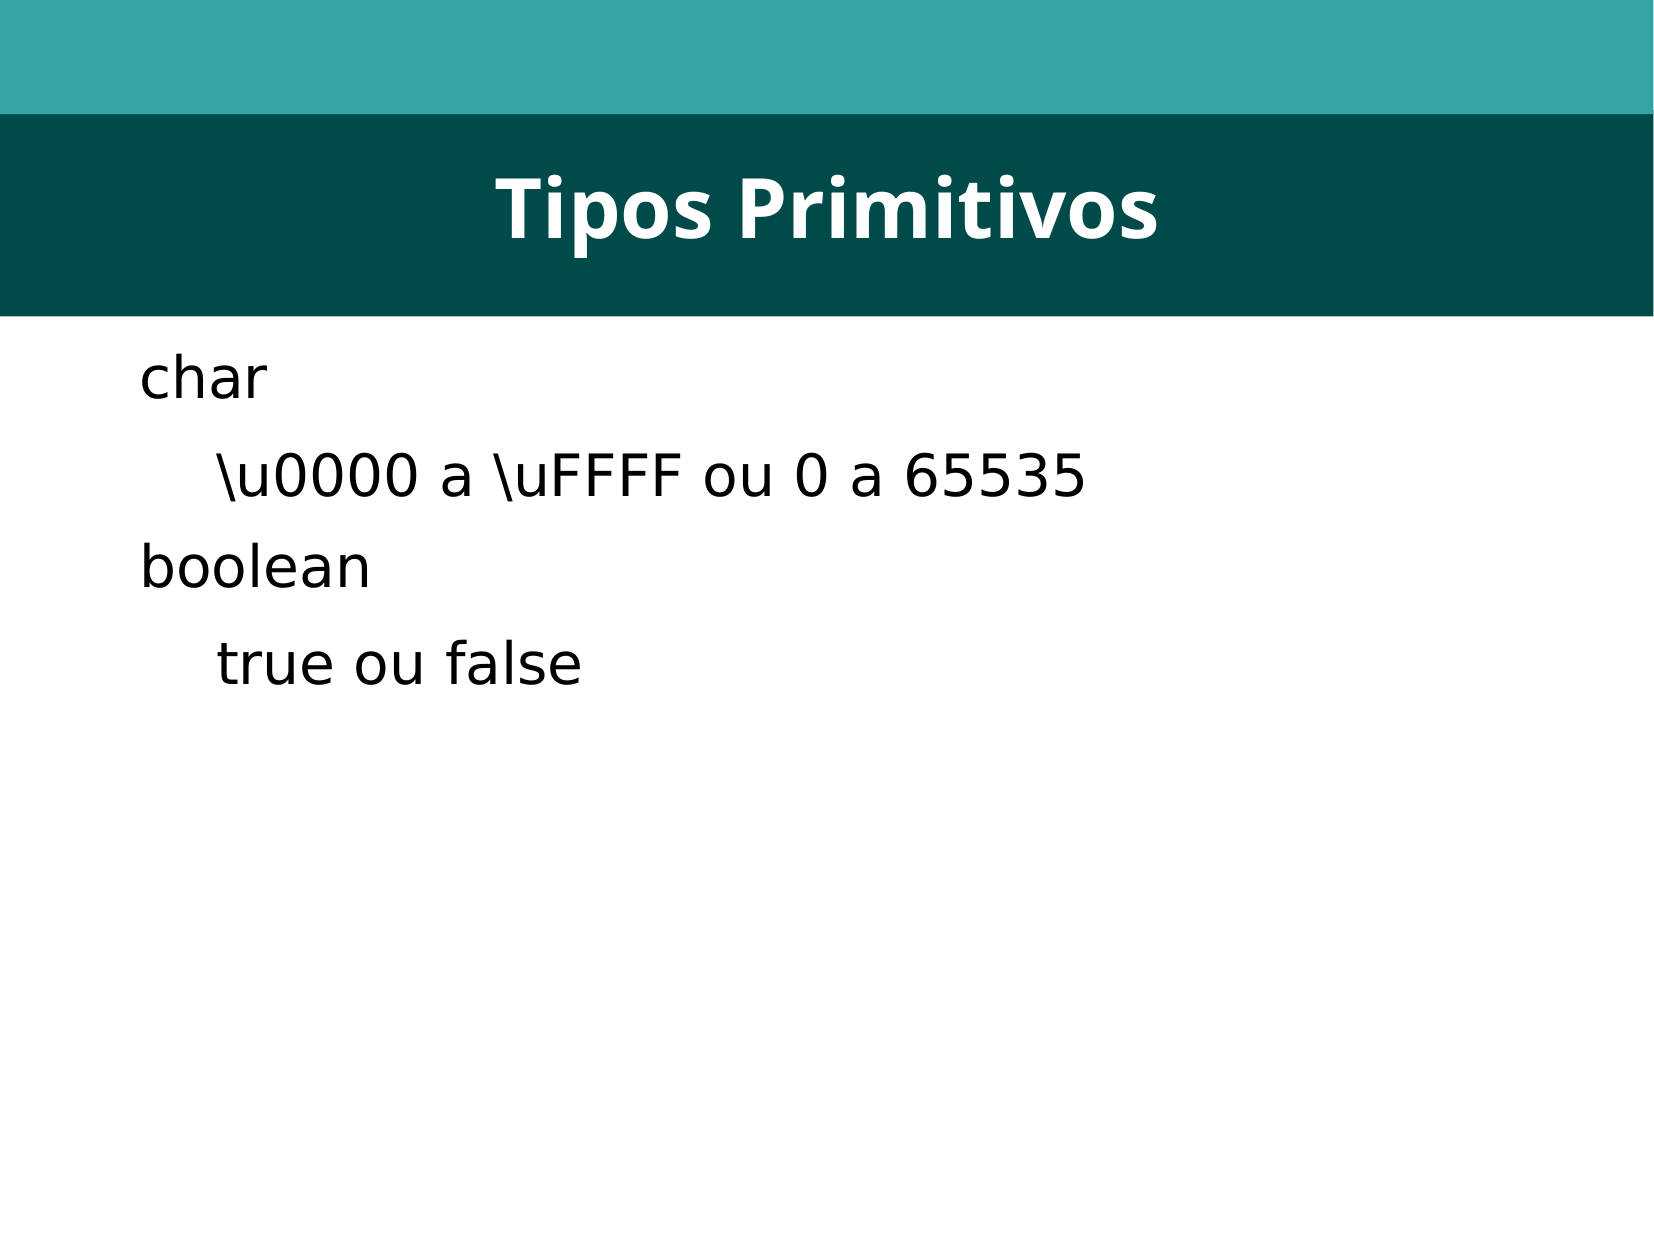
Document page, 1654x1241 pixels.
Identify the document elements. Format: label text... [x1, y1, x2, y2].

title Tipos Primitivos [121, 102, 1534, 311]
list char \u0000 a \uFFFF ou 0 a 65535 boolean true ou false [121, 344, 1534, 1127]
